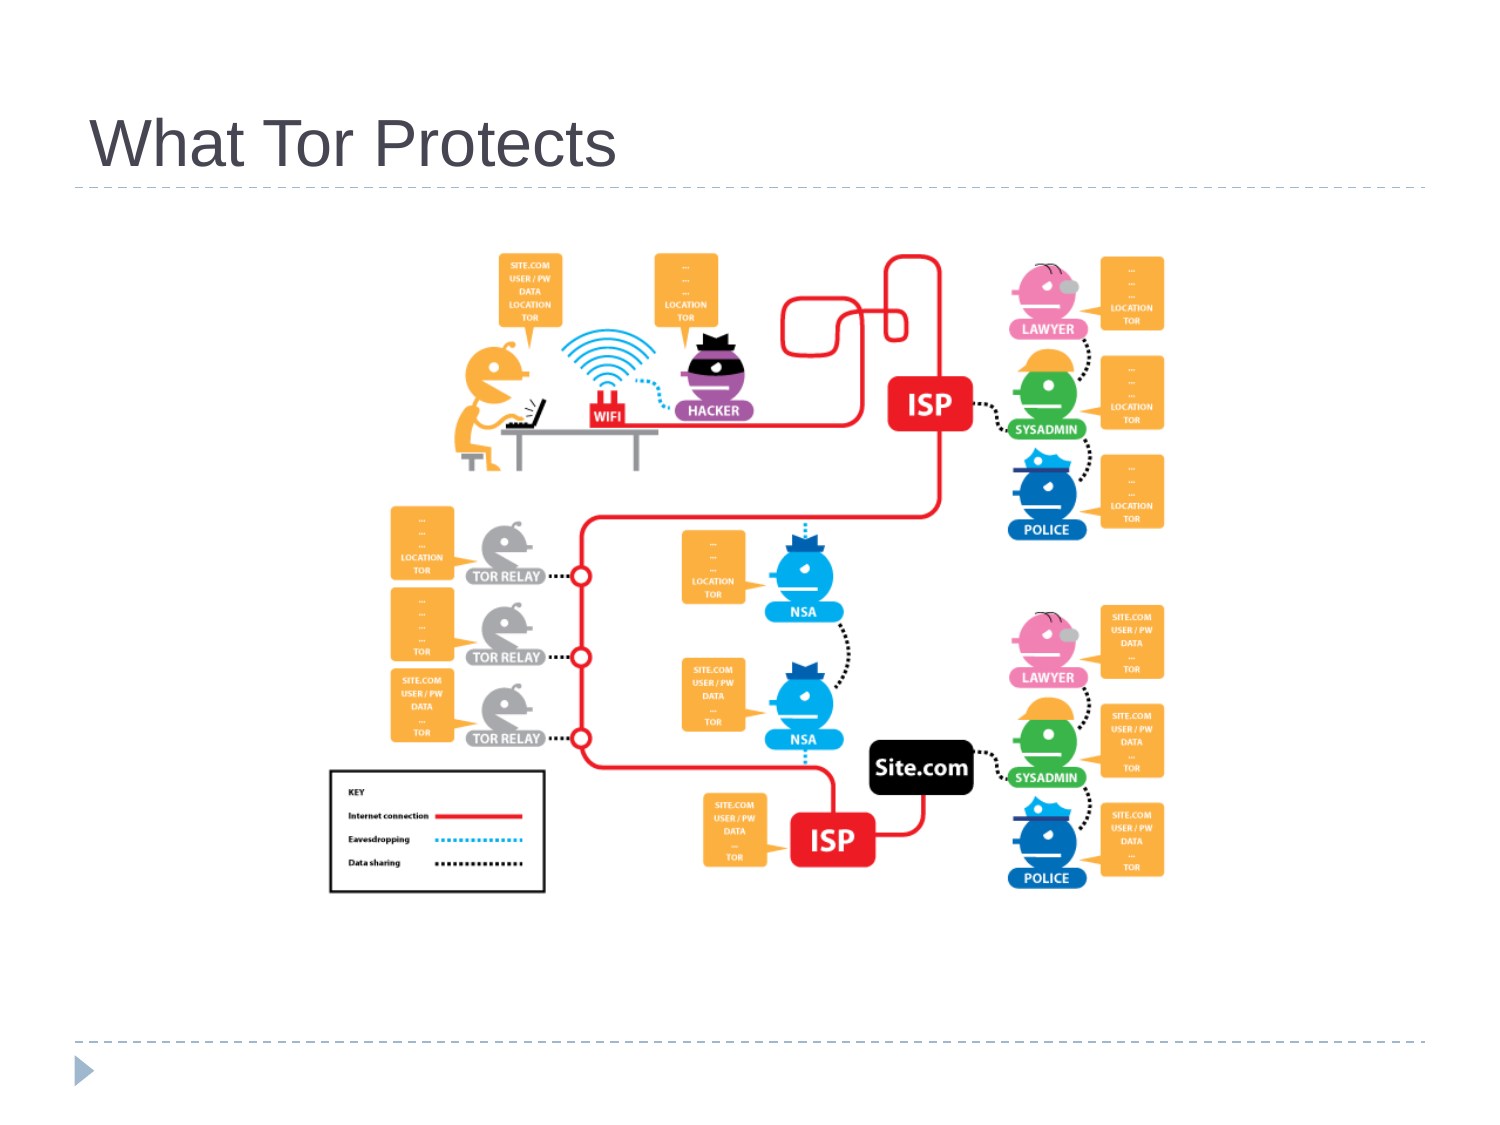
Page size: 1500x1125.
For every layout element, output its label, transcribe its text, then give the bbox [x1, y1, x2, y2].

title What Tor Protects [75, 24, 1425, 188]
picture [289, 205, 1218, 923]
